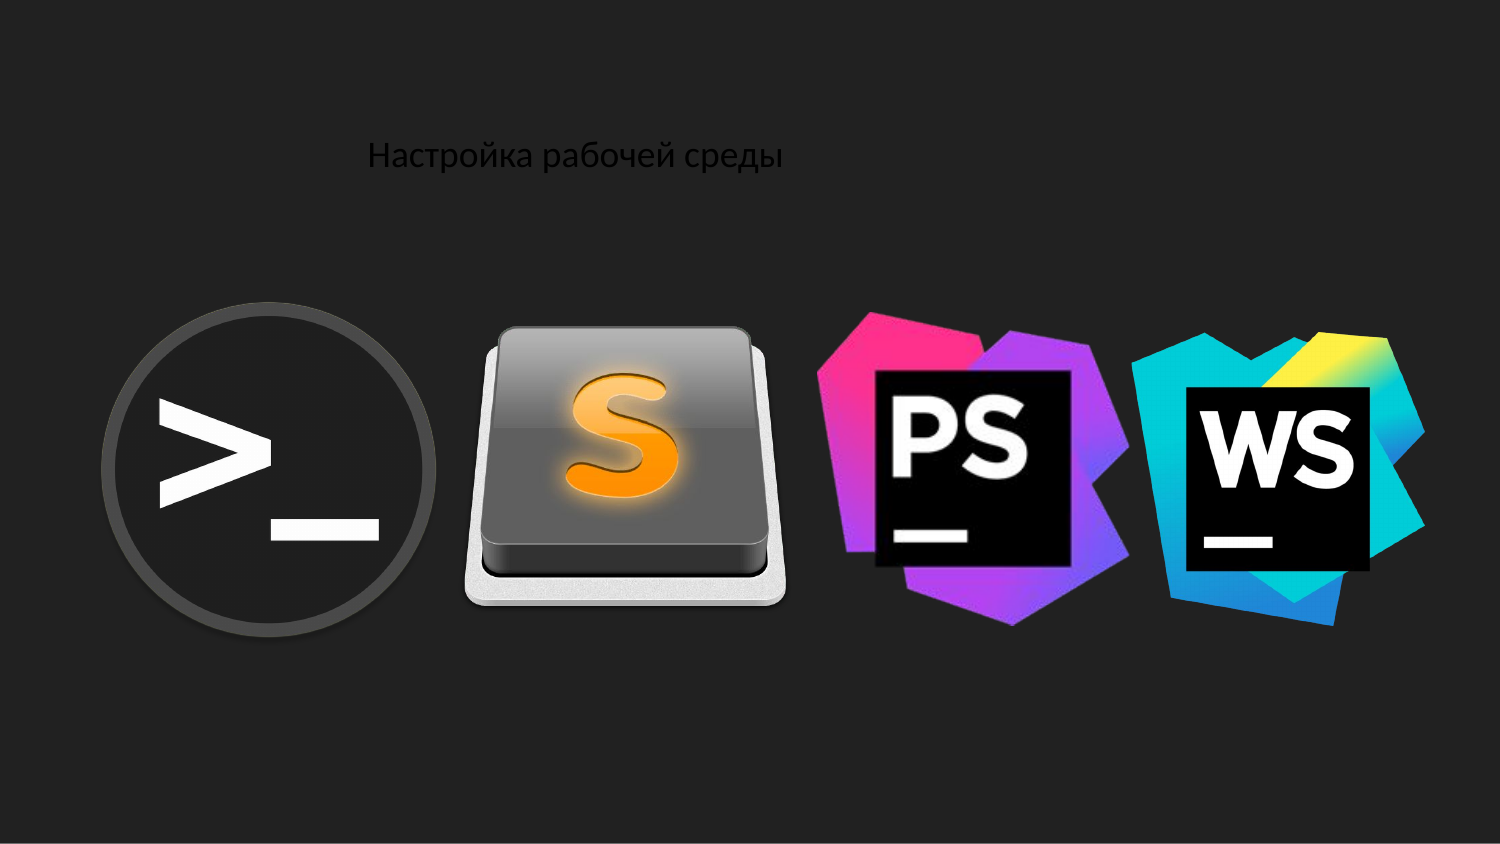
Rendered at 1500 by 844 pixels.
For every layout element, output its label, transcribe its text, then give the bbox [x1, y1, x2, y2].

title Настройка рабочей среды [63, 82, 1087, 226]
text_box [78, 279, 792, 660]
text_box [817, 312, 1500, 626]
